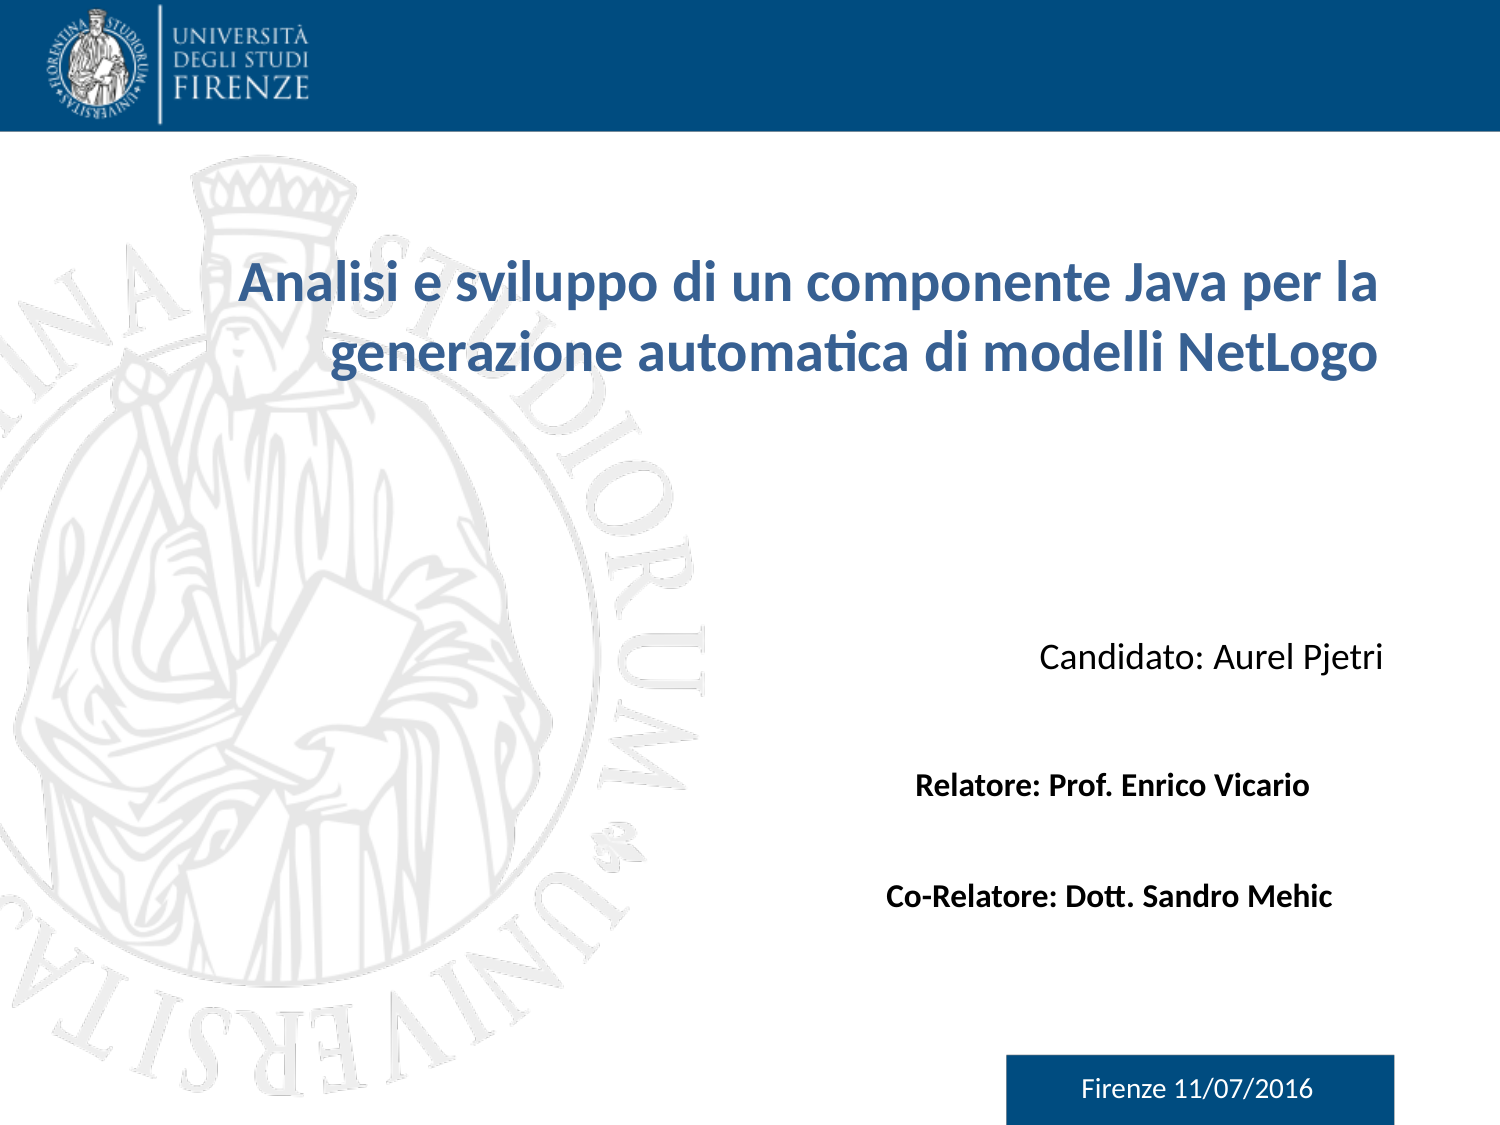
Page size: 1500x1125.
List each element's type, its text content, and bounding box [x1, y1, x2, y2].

text_box Candidato: Aurel Pjetri [803, 625, 1399, 685]
text_box Relatore: Prof. Enrico Vicario [900, 755, 1326, 811]
text_box Co-Relatore: Dott. Sandro Mehic [871, 866, 1349, 922]
text_box Firenze 11/07/2016 [1066, 1061, 1329, 1112]
picture [0, 0, 1500, 1125]
text_box Analisi e sviluppo di un componente Java per la generazione automatica di modelli NetLogo [88, 236, 1394, 391]
